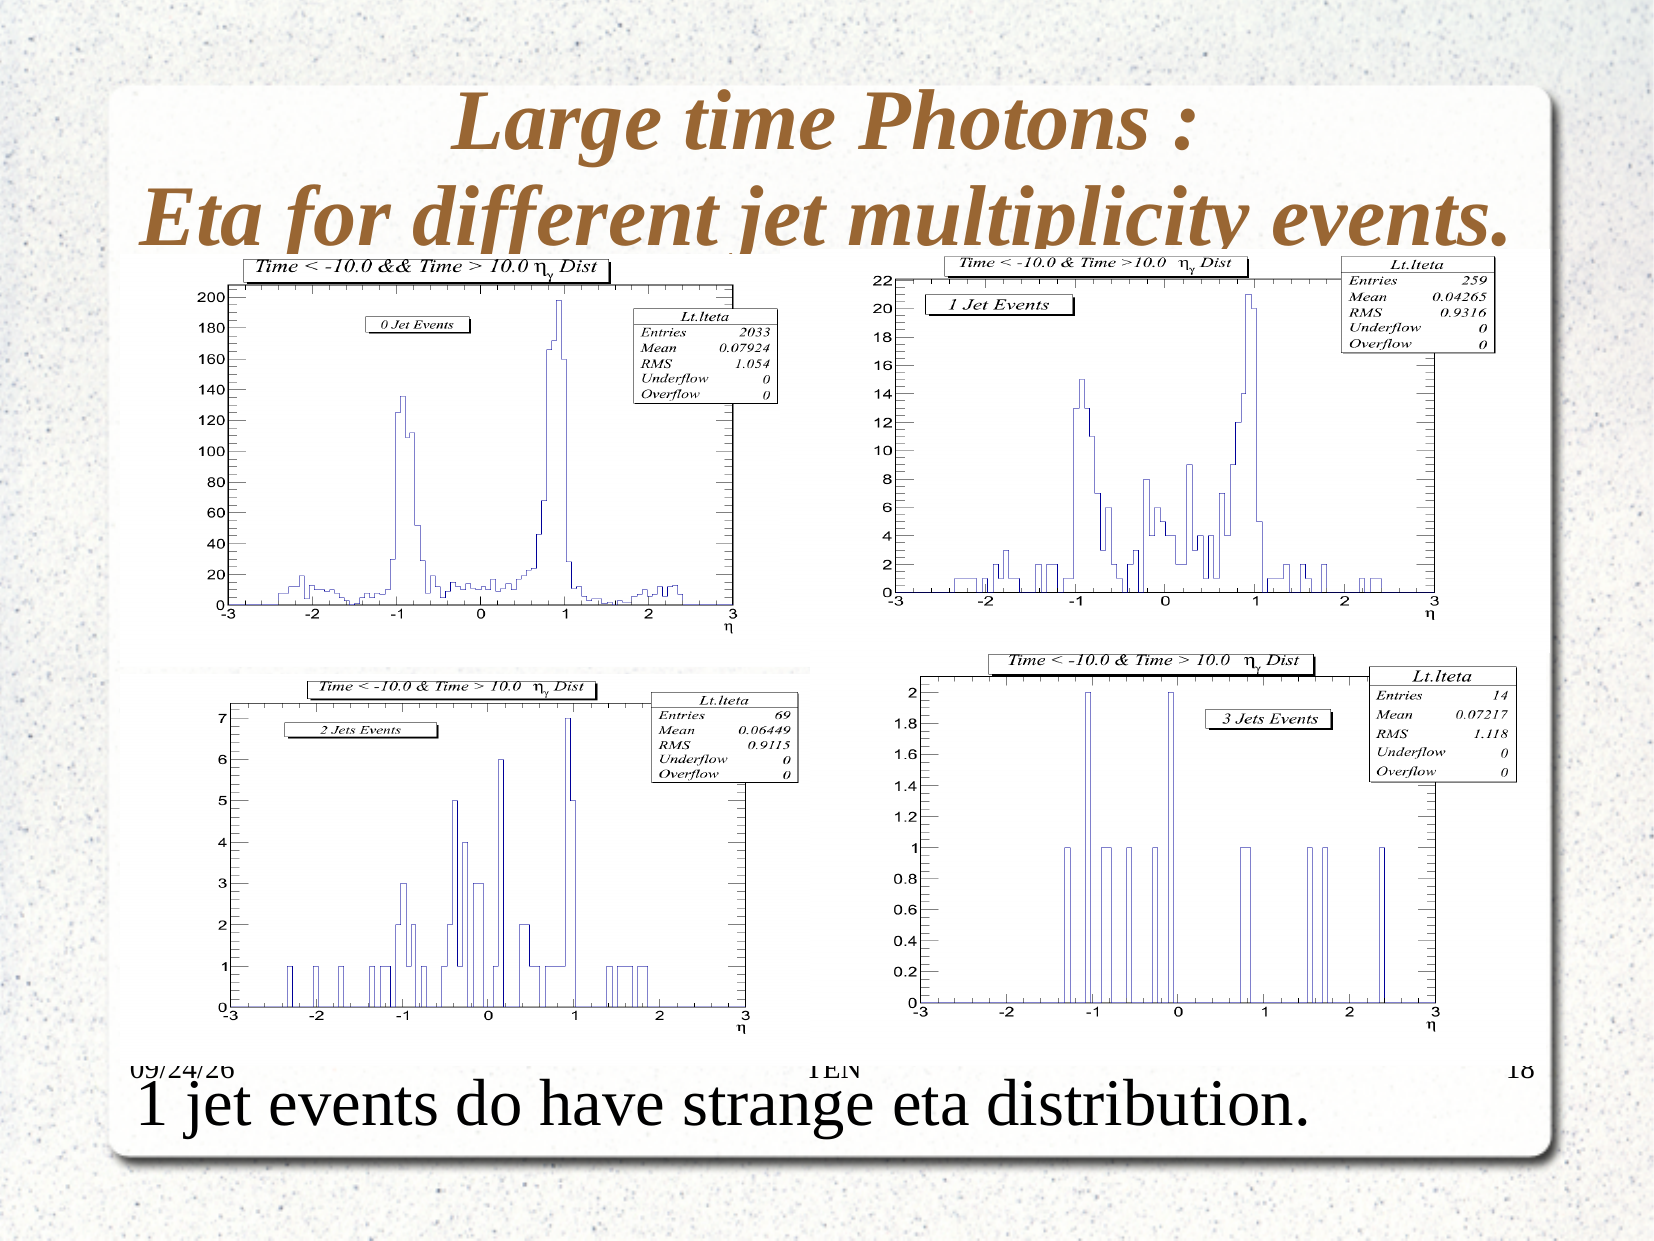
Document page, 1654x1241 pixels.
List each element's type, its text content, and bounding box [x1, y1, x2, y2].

title Large time Photons : Eta for different jet multiplicity events. [118, 72, 1536, 264]
picture [0, 0, 1654, 1241]
list 1 jet events do have strange eta distribution. [135, 1066, 1351, 1141]
